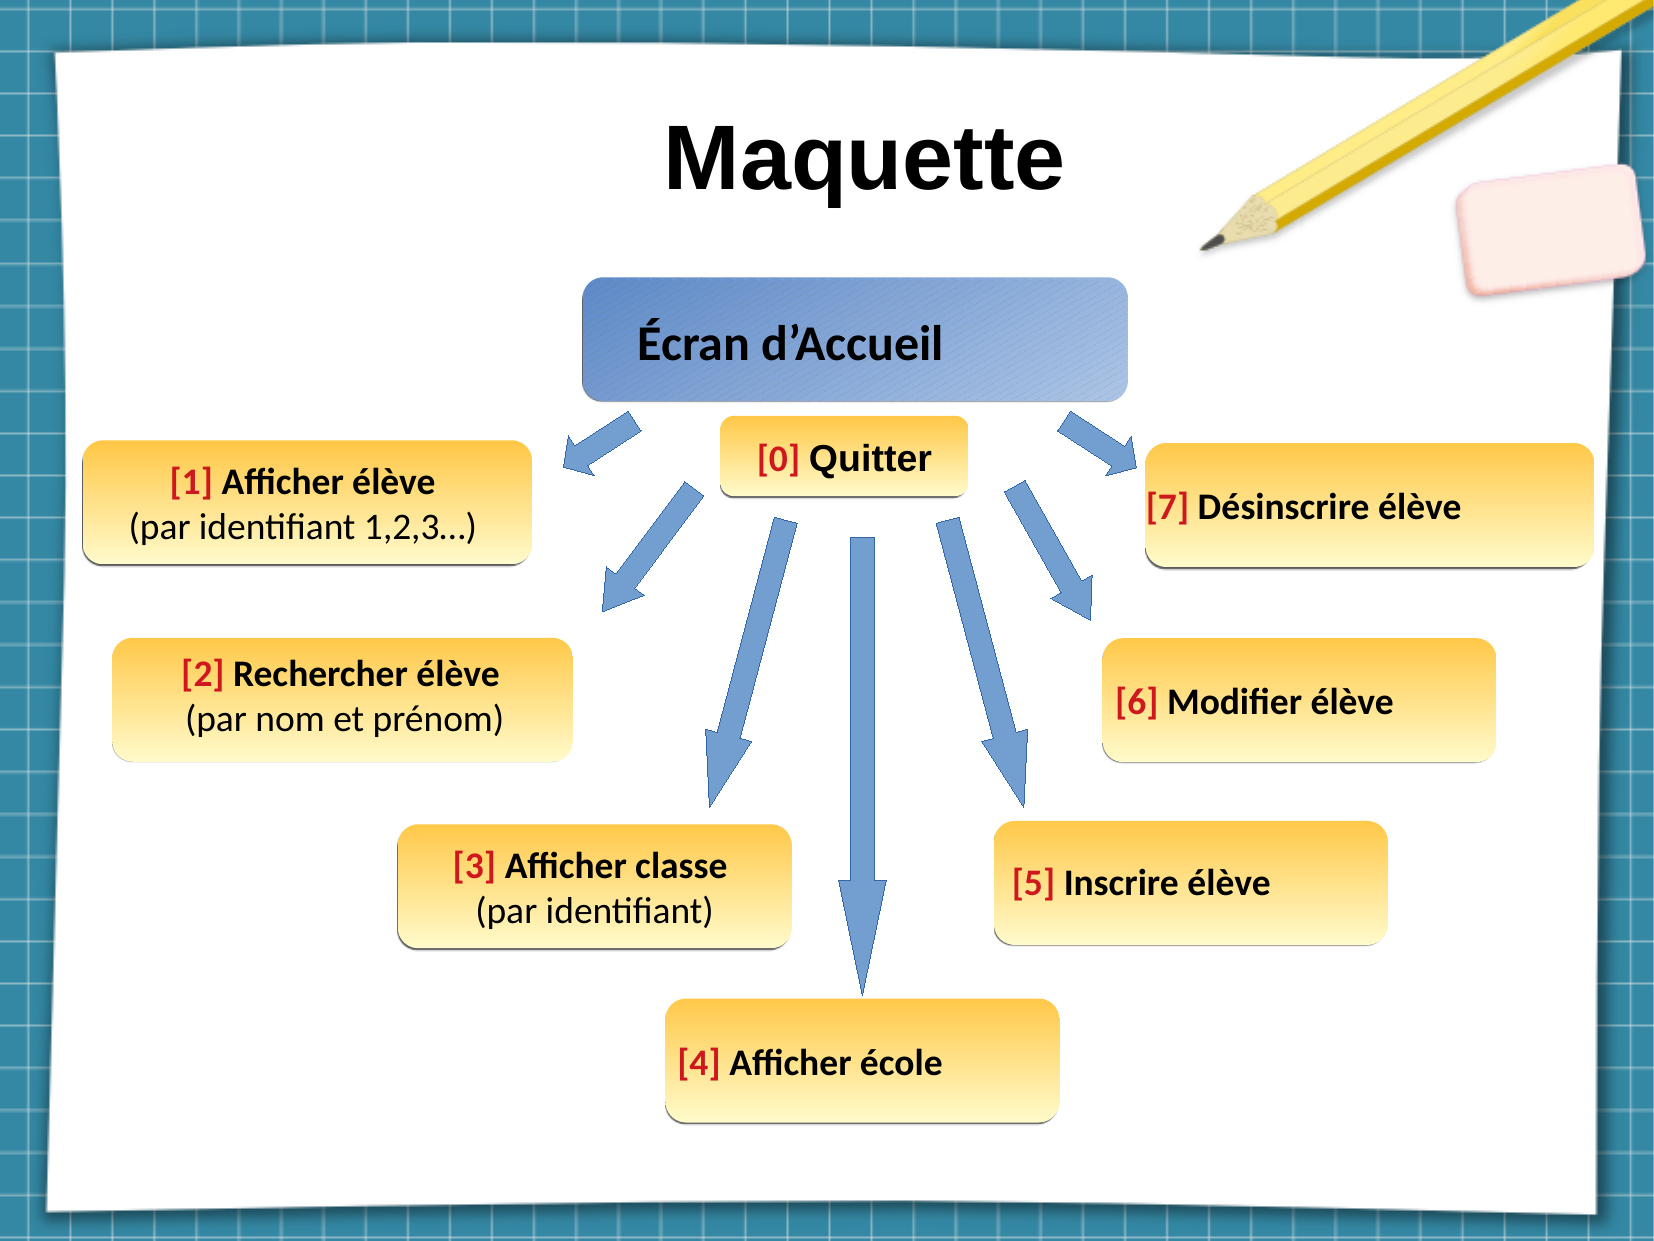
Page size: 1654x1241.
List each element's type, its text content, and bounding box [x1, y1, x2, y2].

text_box [1145, 443, 1595, 567]
text_box Écran d’Accueil [622, 303, 1098, 378]
text_box [6] Modifier élève [1100, 670, 1409, 730]
text_box [3] Afficher classe (par identifiant) [438, 833, 752, 938]
picture [0, 0, 1654, 1241]
text_box [1102, 638, 1497, 763]
text_box [2] Rechercher élève (par nom et prénom) [166, 641, 524, 746]
text_box [7] Désinscrire élève [1131, 475, 1477, 535]
text_box [82, 440, 533, 565]
text_box [602, 481, 704, 612]
text_box [705, 517, 798, 808]
text_box [397, 824, 792, 949]
text_box [994, 820, 1388, 945]
text_box [4] Afficher école [662, 1030, 958, 1090]
text_box [1057, 411, 1137, 476]
text_box [936, 517, 1028, 808]
text_box [563, 411, 642, 476]
text_box [582, 277, 1128, 402]
text_box [0] Quitter [720, 415, 969, 497]
text_box [838, 537, 887, 996]
text_box [1] Afficher élève (par identifiant 1,2,3…) [113, 449, 492, 554]
text_box [665, 998, 1060, 1123]
title Maquette [82, 49, 1571, 257]
text_box [1004, 480, 1093, 621]
text_box [5] Inscrire élève [997, 850, 1286, 910]
text_box [112, 637, 573, 762]
